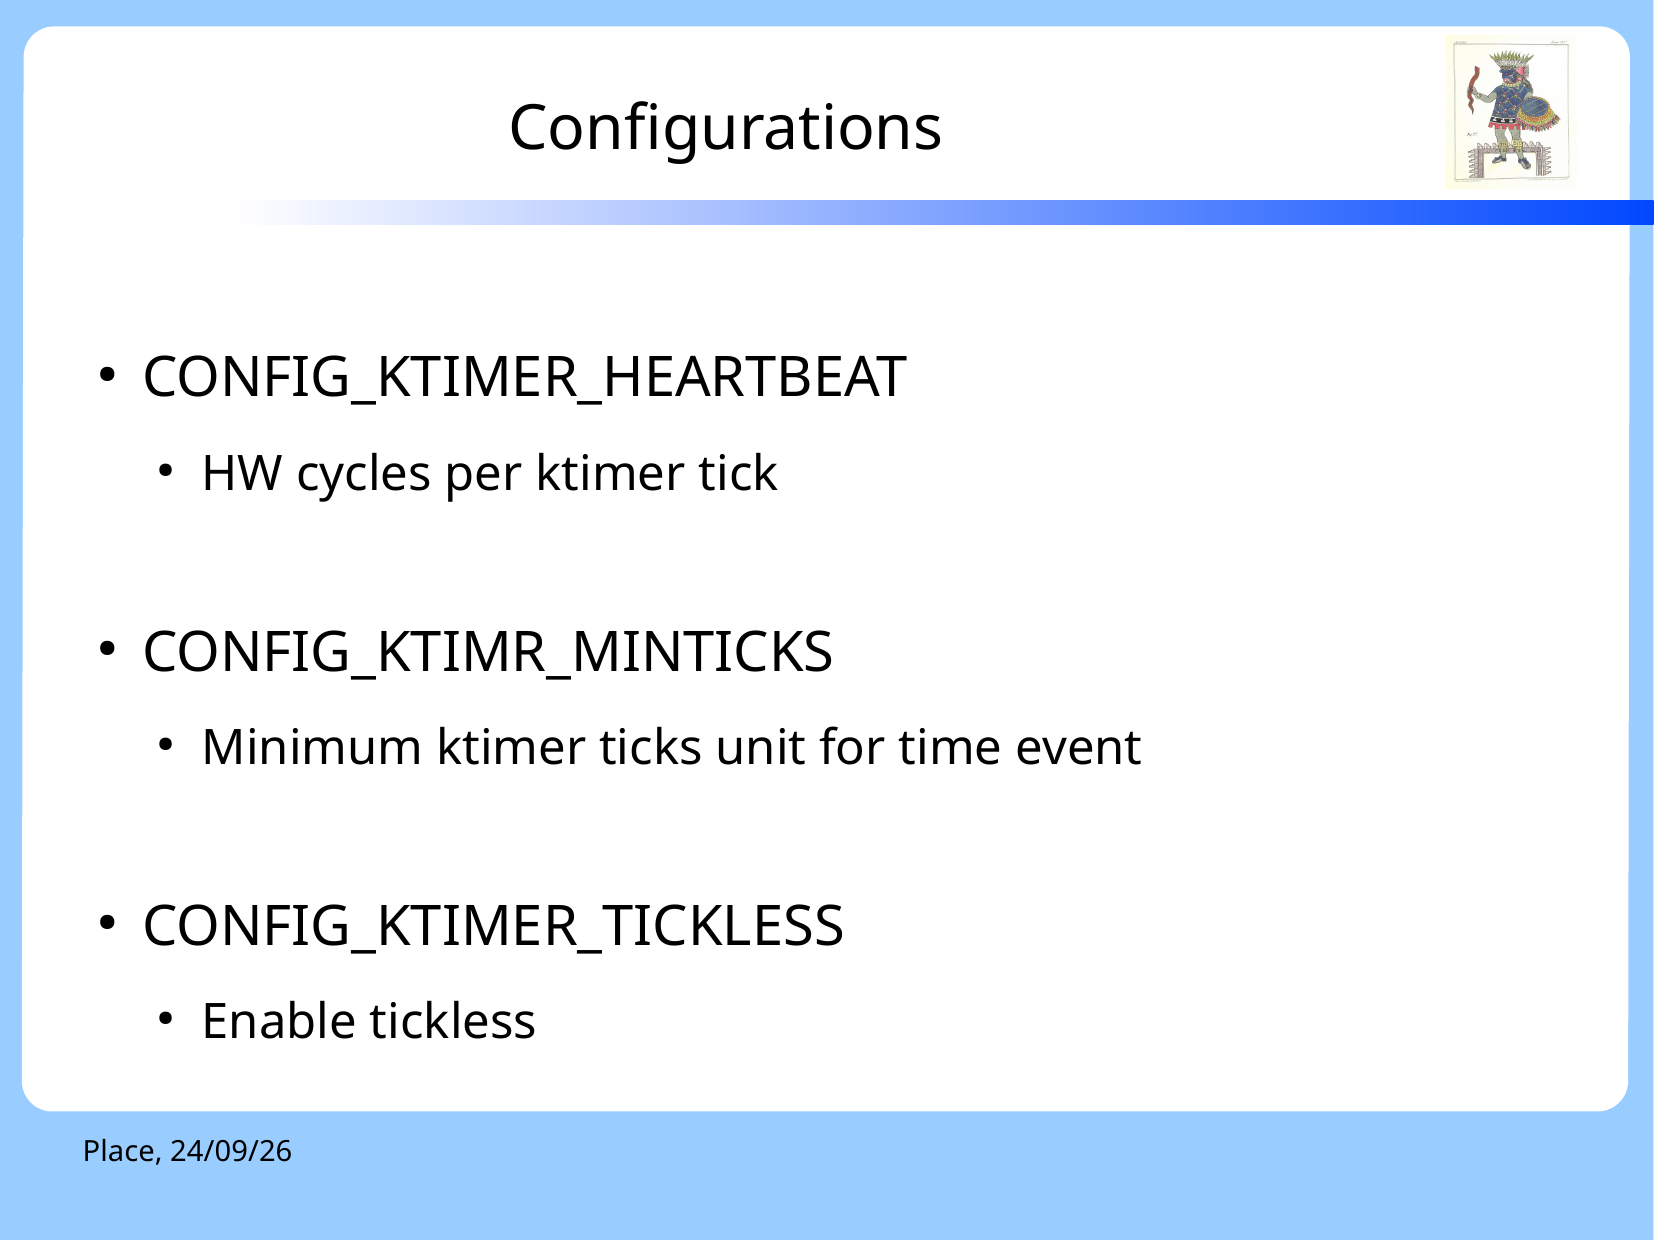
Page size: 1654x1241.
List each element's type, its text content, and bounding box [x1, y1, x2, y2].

list CONFIG_KTIMER_HEARTBEAT HW cycles per ktimer tick CONFIG_KTIMR_MINTICKS Minimum ktimer ticks unit for time event CONFIG_KTIMER_TICKLESS Enable tickless [82, 236, 1571, 1055]
picture [1446, 35, 1577, 189]
title Configurations [82, 49, 1371, 201]
